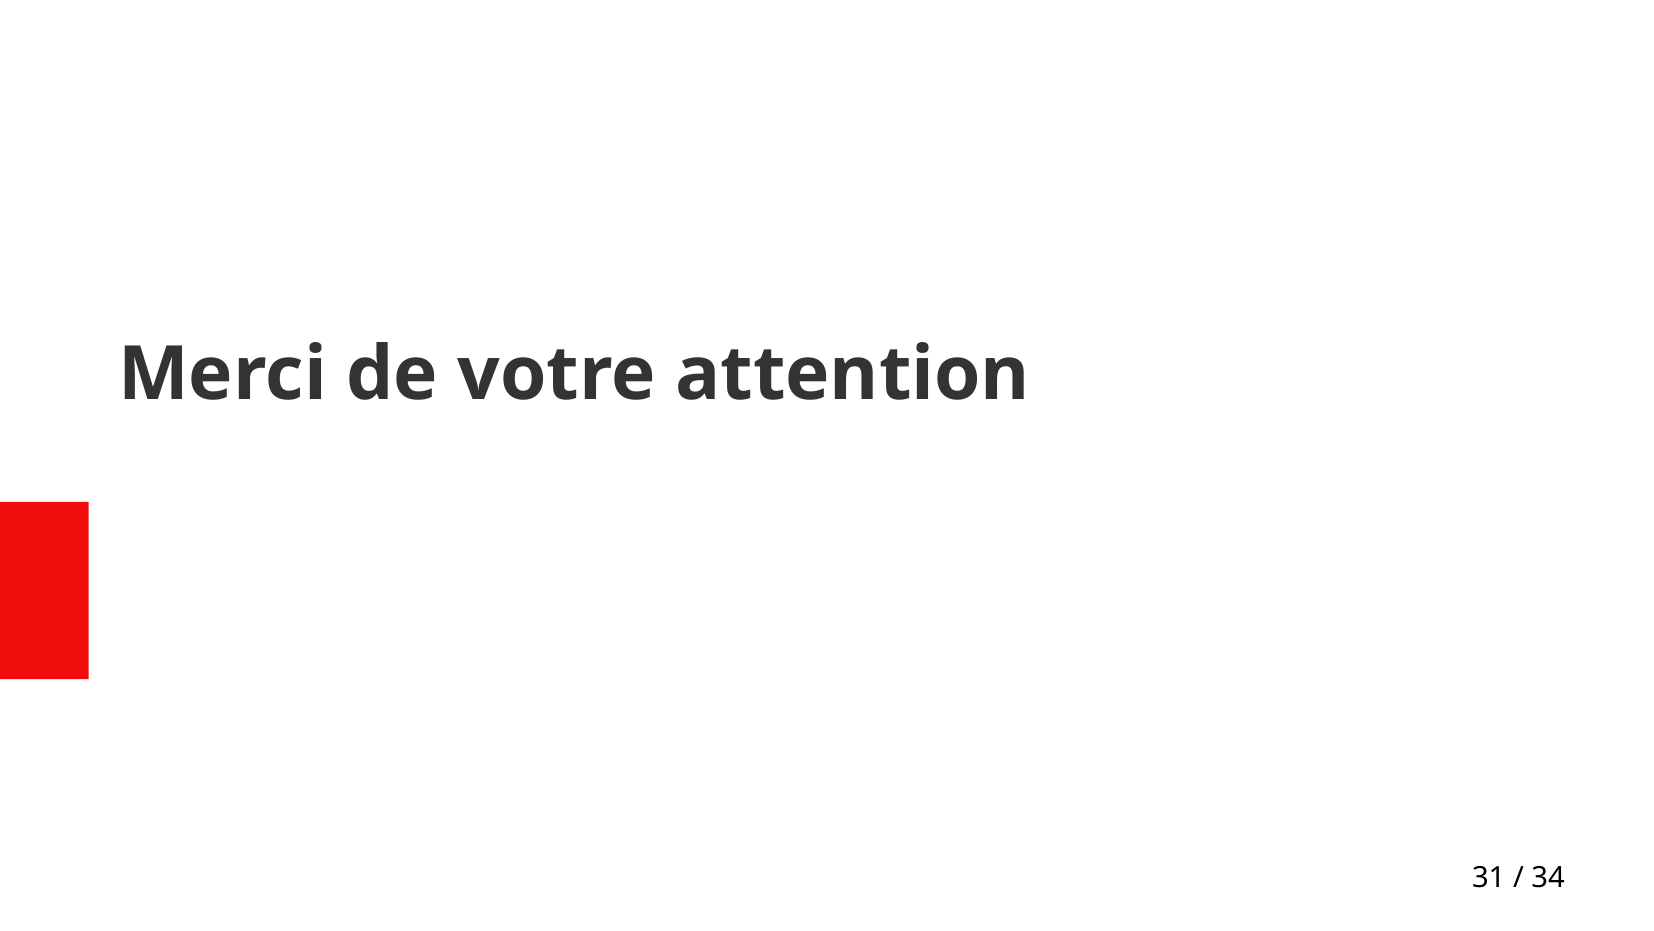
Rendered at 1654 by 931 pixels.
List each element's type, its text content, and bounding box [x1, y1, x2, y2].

title Merci de votre attention [118, 165, 1536, 473]
